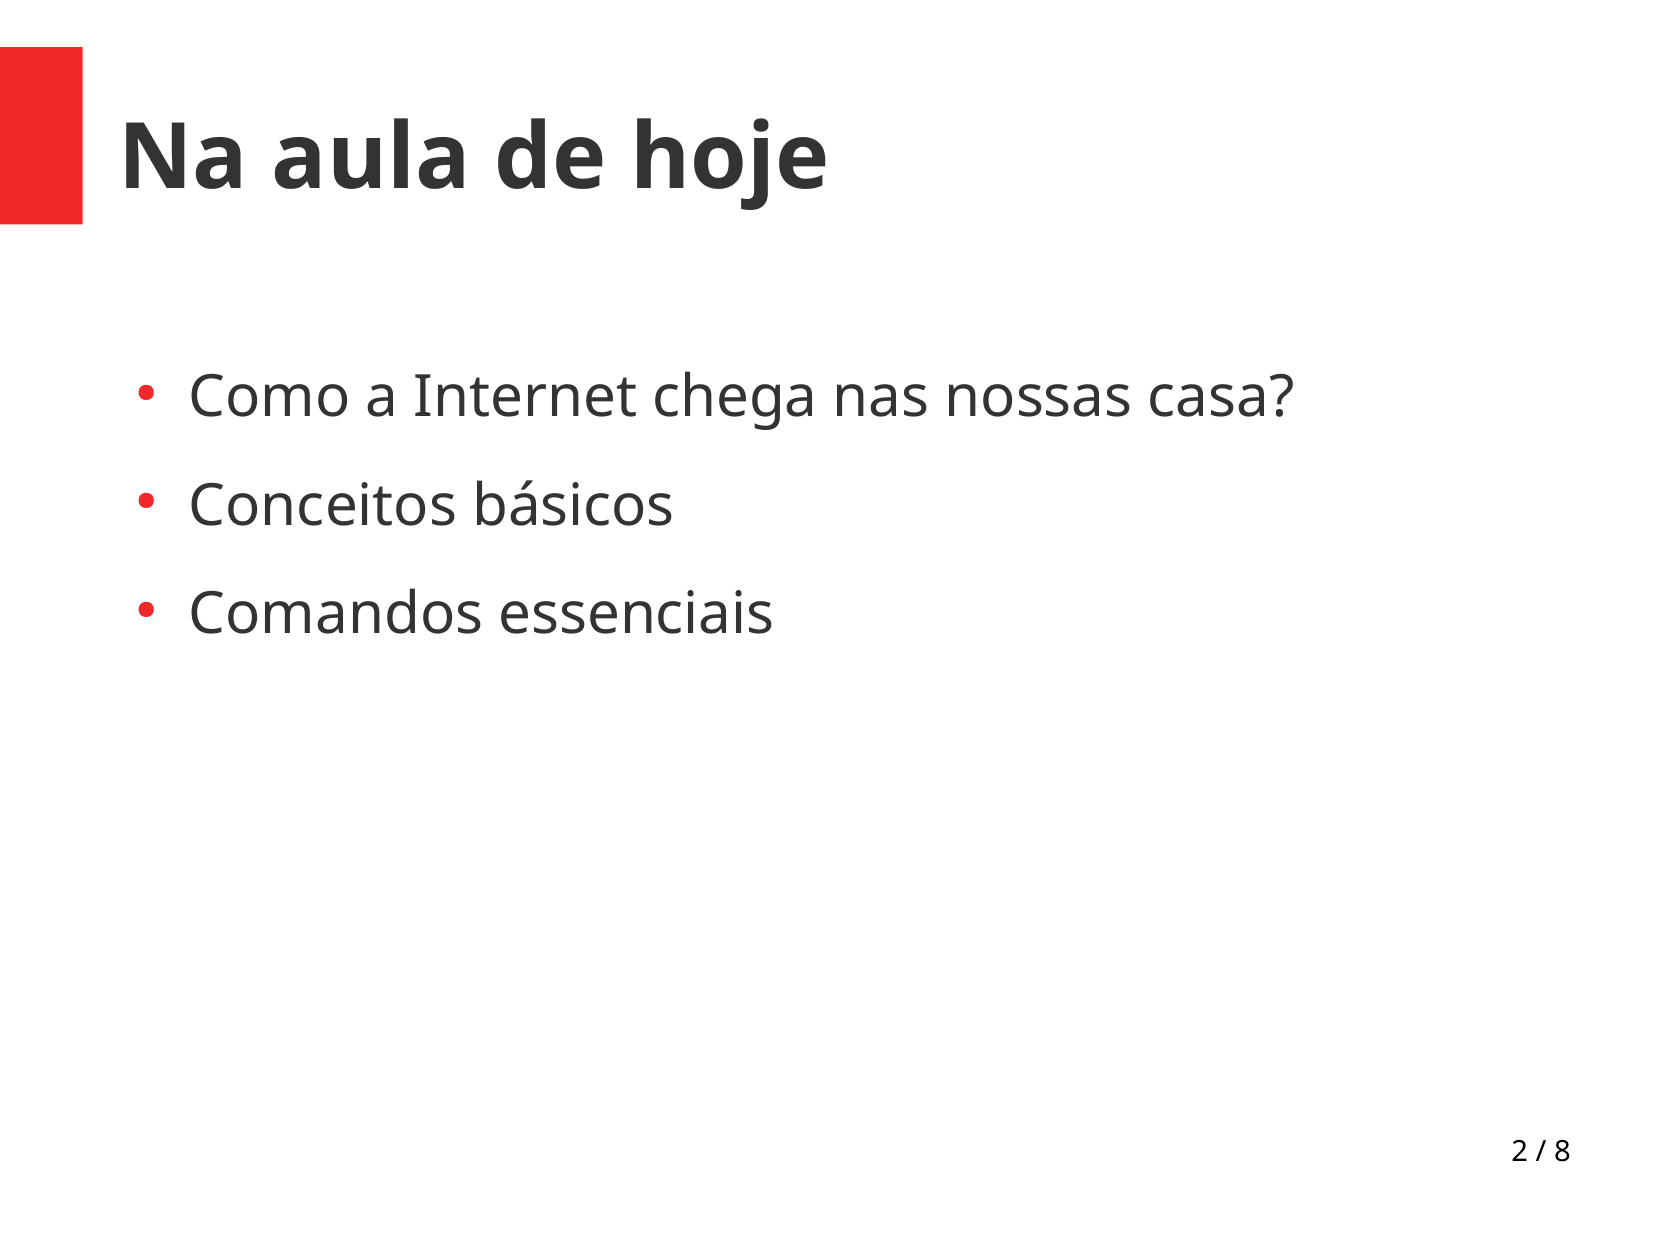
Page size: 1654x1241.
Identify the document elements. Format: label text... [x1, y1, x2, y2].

title Na aula de hoje [118, 49, 1571, 257]
list Como a Internet chega nas nossas casa? Conceitos básicos Comandos essenciais [118, 354, 1536, 1074]
